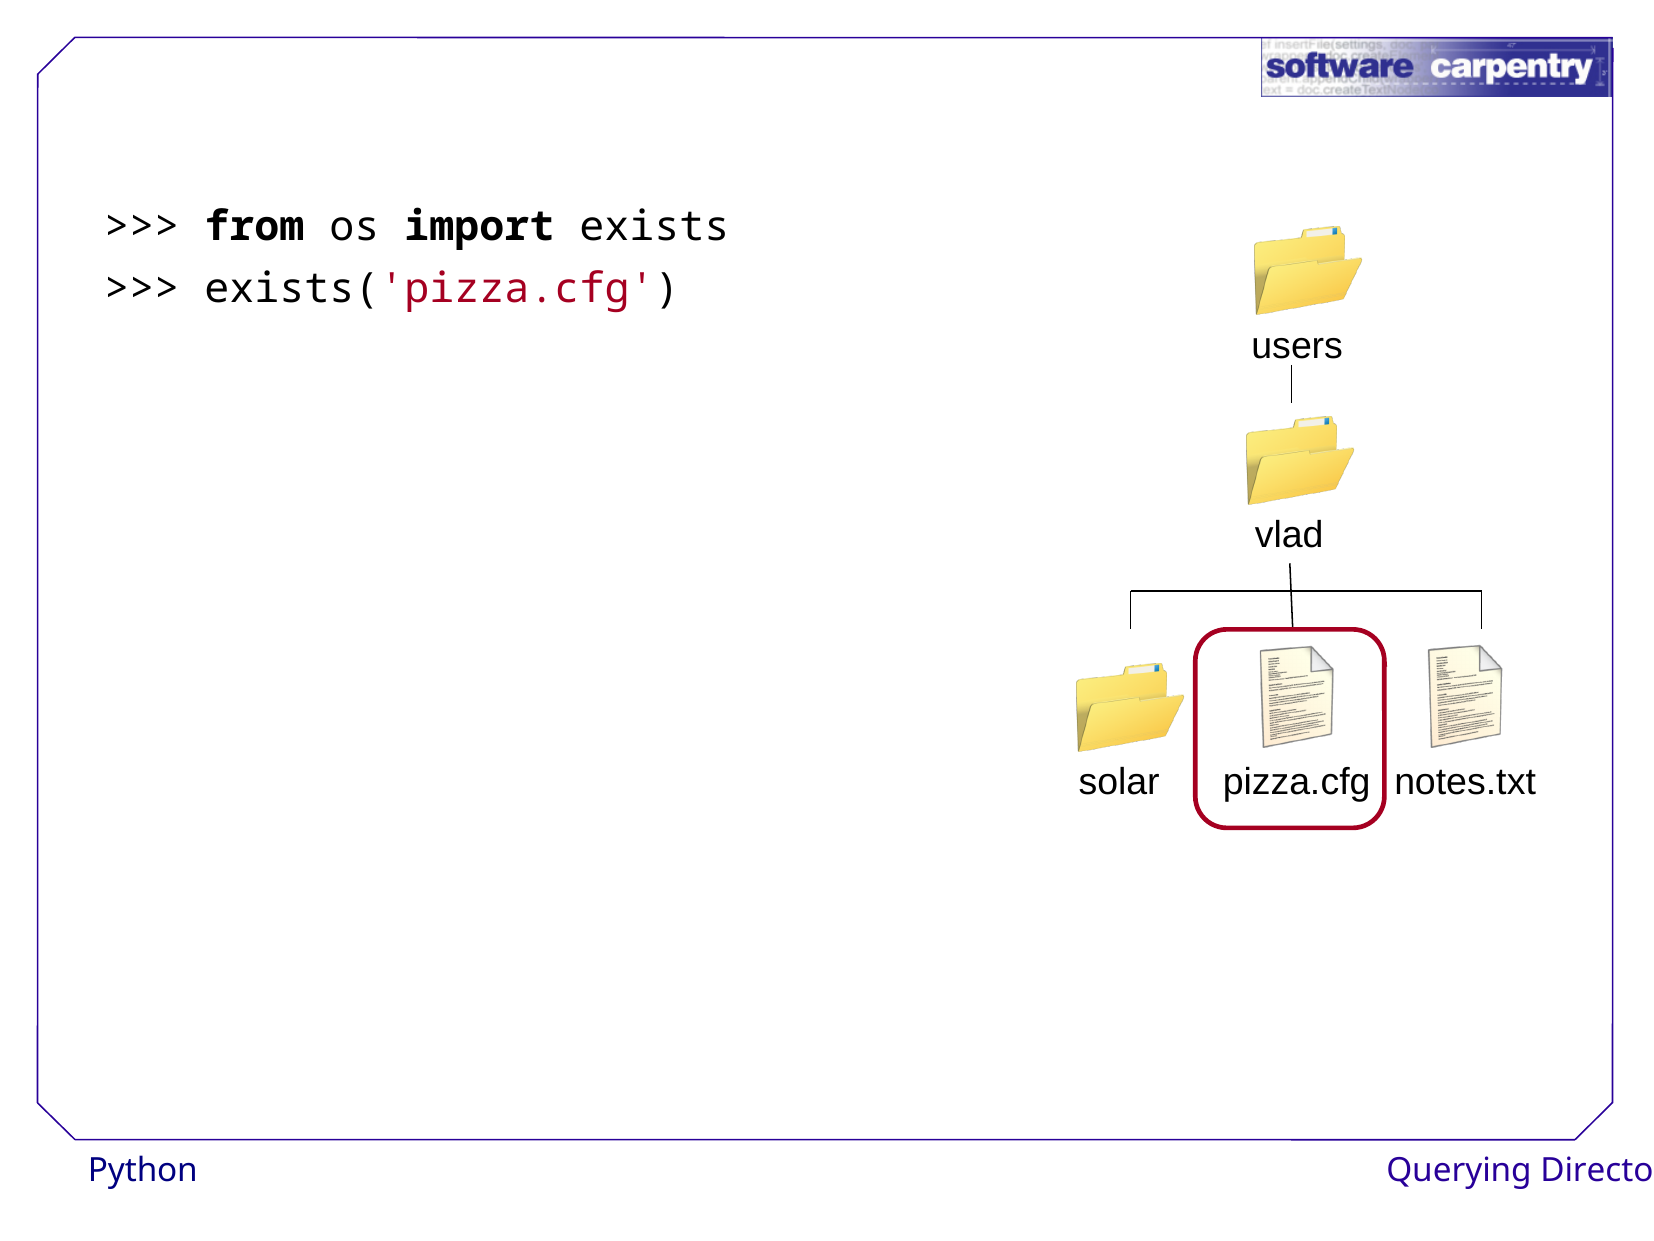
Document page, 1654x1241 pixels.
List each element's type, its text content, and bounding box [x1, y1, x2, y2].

picture [1250, 212, 1366, 328]
text_box pizza.cfg [1208, 753, 1379, 811]
text_box notes.txt [1384, 753, 1552, 811]
text_box >>> from os import exists >>> exists('pizza.cfg') [89, 128, 1512, 1037]
picture [1408, 638, 1523, 753]
text_box users [1236, 316, 1358, 375]
picture [1242, 402, 1358, 518]
picture [1072, 649, 1188, 765]
picture [1261, 39, 1613, 97]
text_box solar [1063, 753, 1175, 811]
text_box vlad [1240, 506, 1339, 564]
text_box >>> from os import exists >>> exists('pizza.cfg') [1198, 632, 1382, 825]
picture [1240, 639, 1354, 753]
